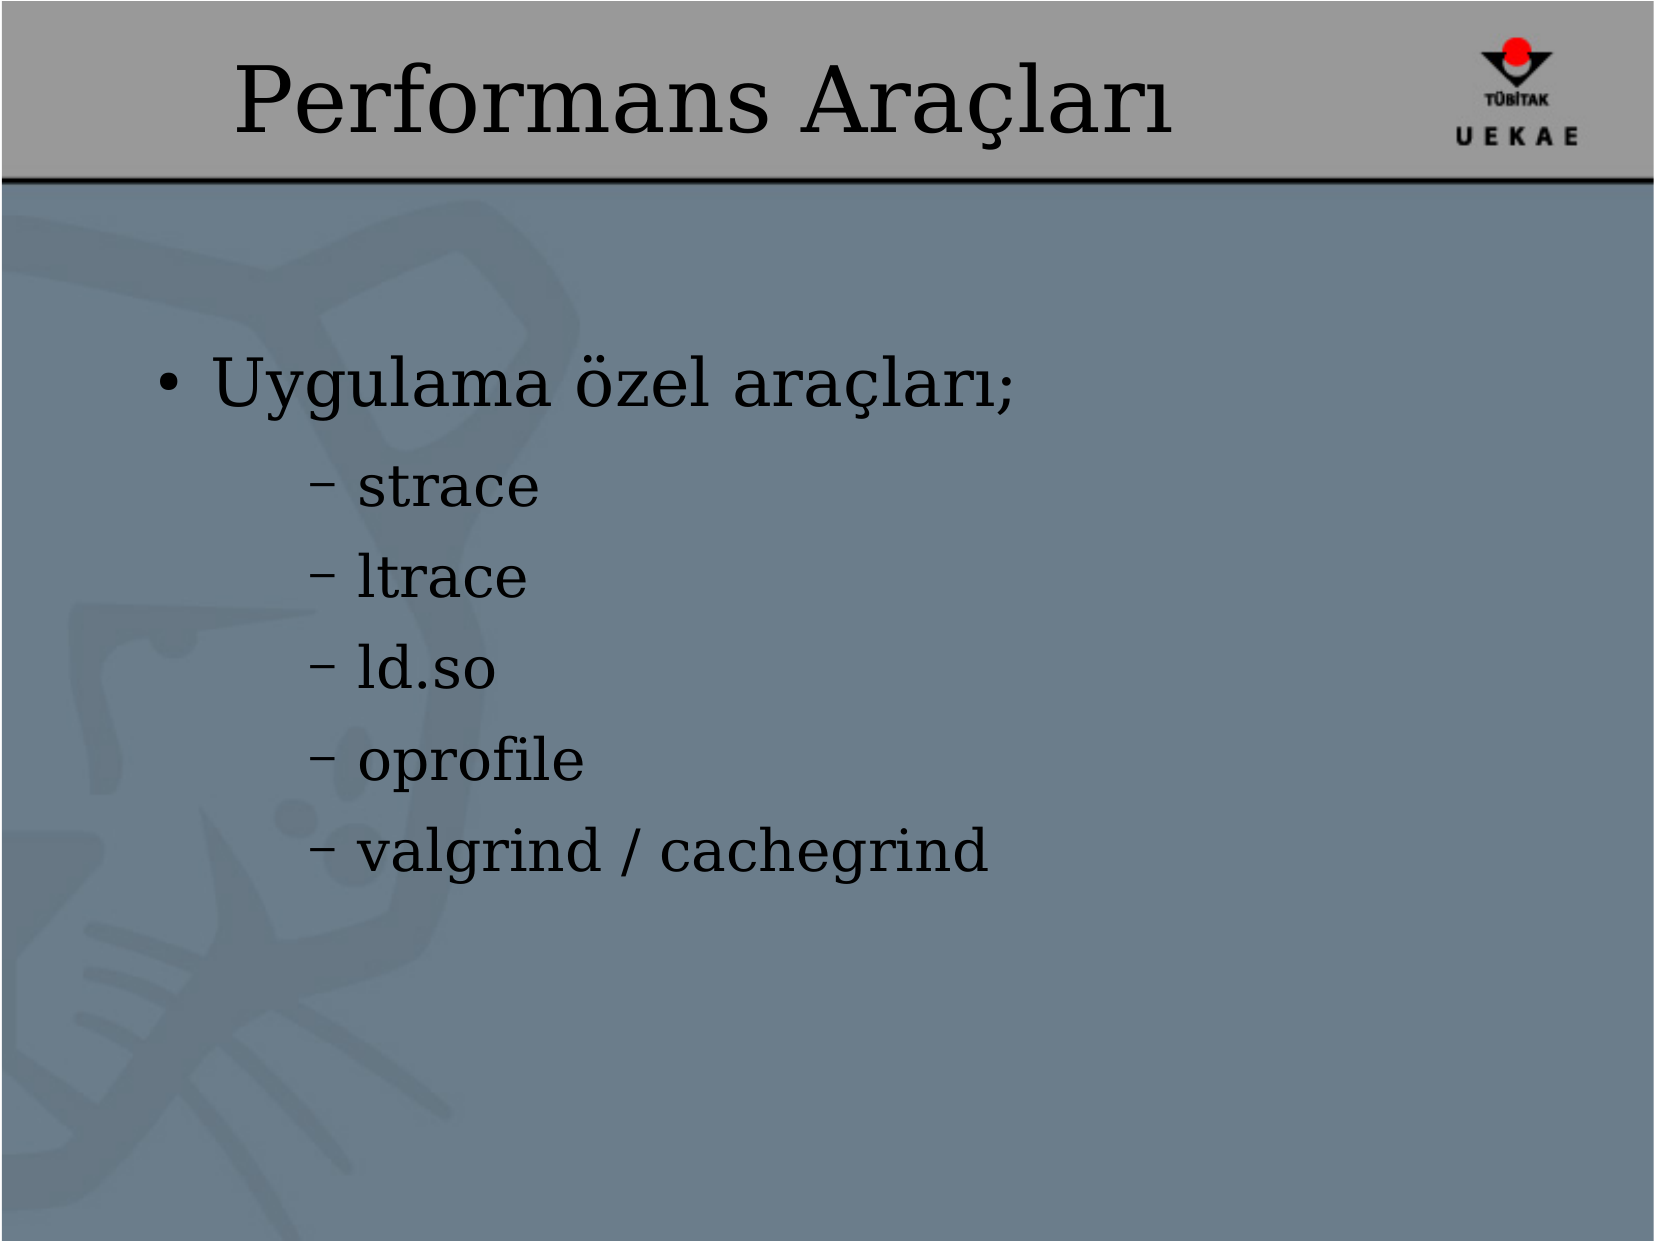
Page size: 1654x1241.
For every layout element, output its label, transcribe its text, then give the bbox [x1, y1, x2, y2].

title Performans Araçları [0, 0, 1410, 204]
picture [1, 1, 1654, 1241]
list Uygulama özel araçları; strace ltrace ld.so oprofile valgrind / cachegrind [121, 344, 1534, 1127]
